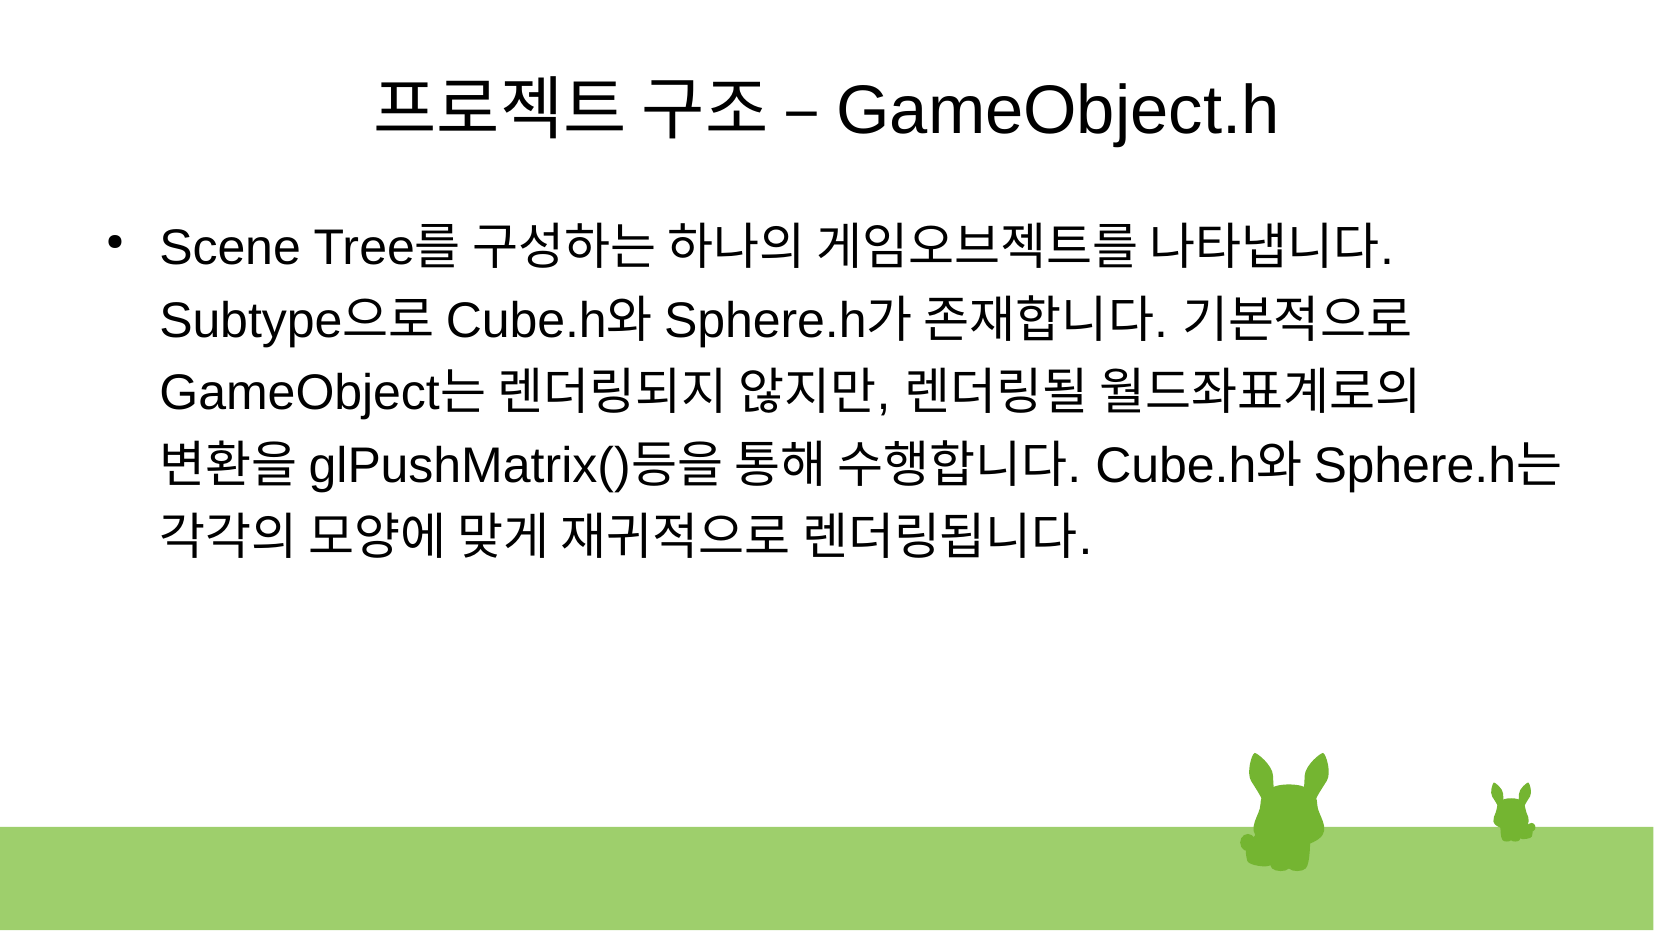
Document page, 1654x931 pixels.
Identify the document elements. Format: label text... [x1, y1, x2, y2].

title 프로젝트 구조 – GameObject.h [88, 29, 1565, 178]
list Scene Tree를 구성하는 하나의 게임오브젝트를 나타냅니다. Subtype으로 Cube.h와 Sphere.h가 존재합니다. 기본적으로 GameObject는 렌더링되지 않지만, 렌더링될 월드좌표계로의 변환을 glPushMatrix()등을 통해 수행합니다. Cube.h와 Sphere.h는 각각의 모양에 맞게 재귀적으로 렌더링됩니다. [88, 206, 1565, 739]
